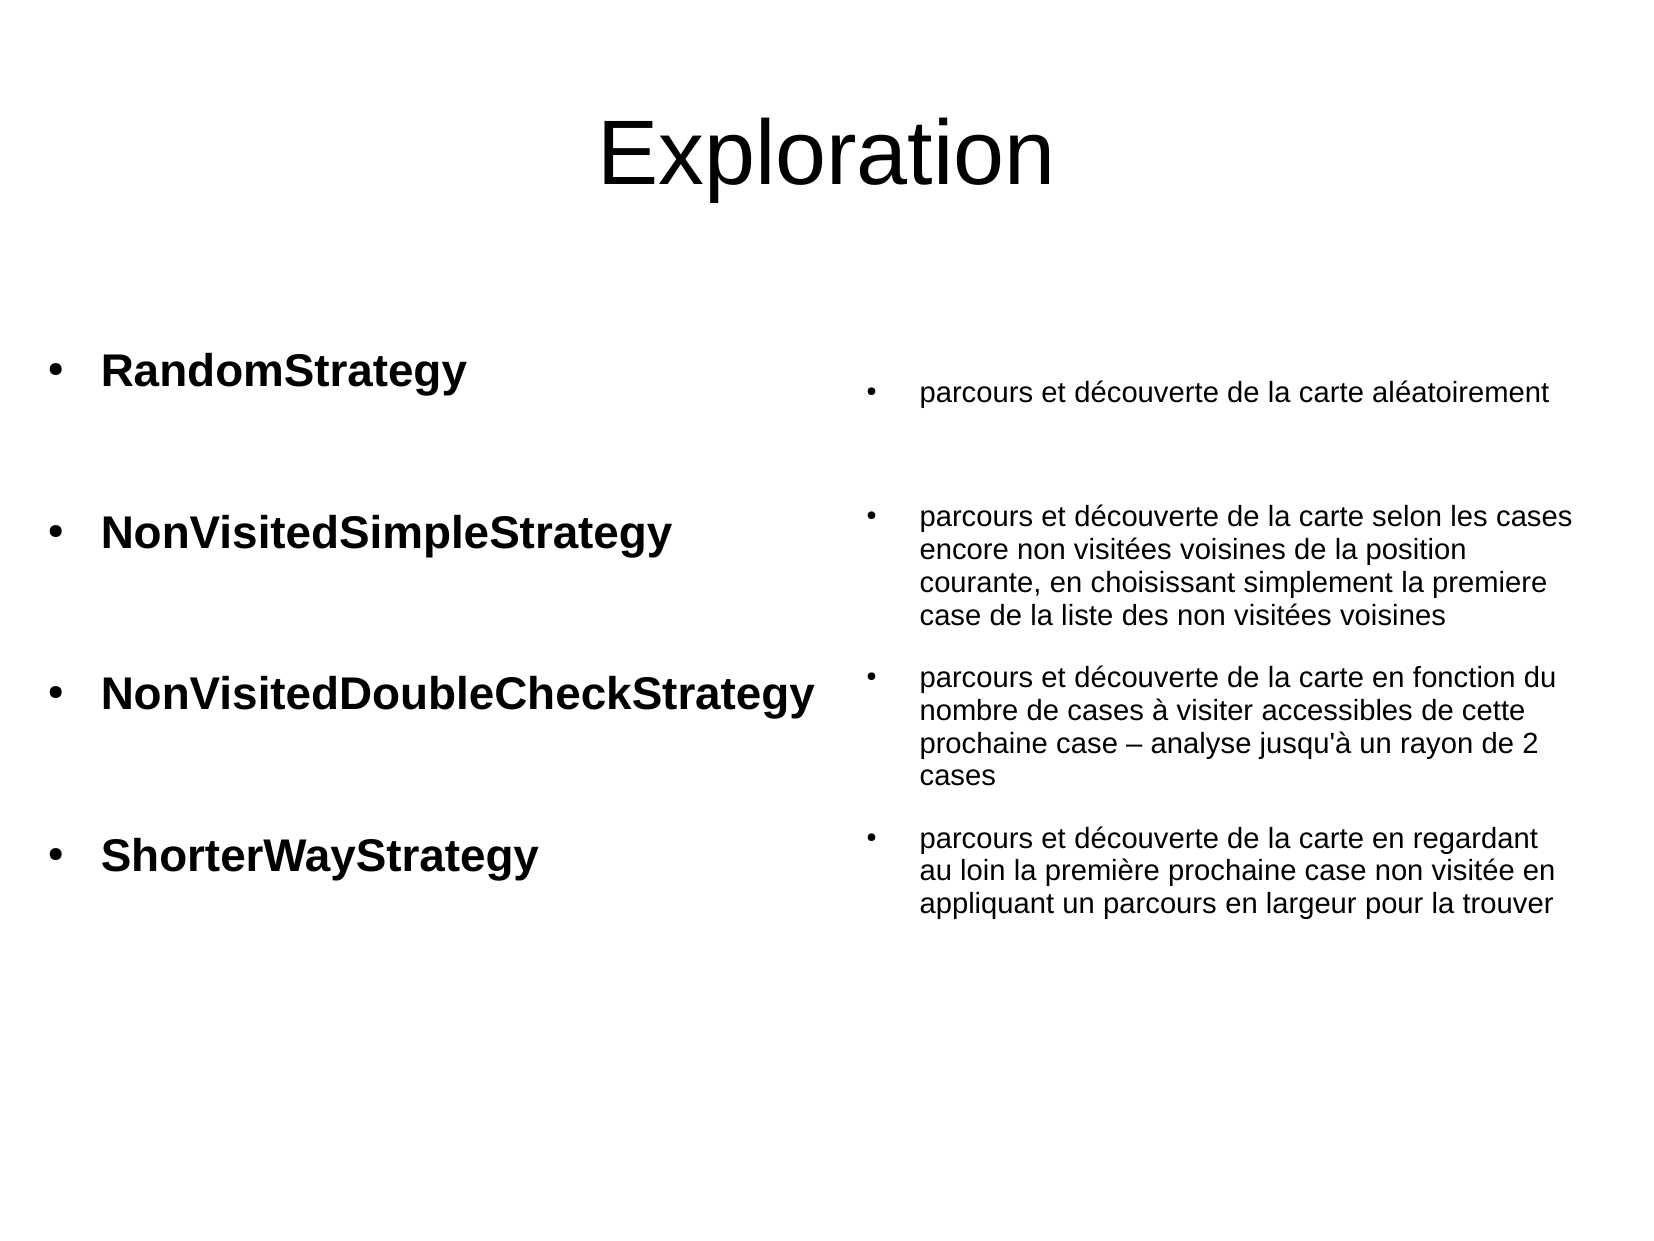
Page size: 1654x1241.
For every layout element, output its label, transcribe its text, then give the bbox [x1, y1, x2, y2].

list RandomStrategy NonVisitedSimpleStrategy NonVisitedDoubleCheckStrategy ShorterWayStrategy [30, 345, 878, 991]
list parcours et découverte de la carte aléatoirement parcours et découverte de la carte selon les cases encore non visitées voisines de la position courante, en choisissant simplement la premiere case de la liste des non visitées voisines parcours et découverte de la carte en fonction du nombre de cases à visiter accessibles de cette prochaine case – analyse jusqu'à un rayon de 2 cases parcours et découverte de la carte en regardant au loin la première prochaine case non visitée en appliquant un parcours en largeur pour la trouver [848, 375, 1576, 1096]
title Exploration [82, 49, 1571, 257]
